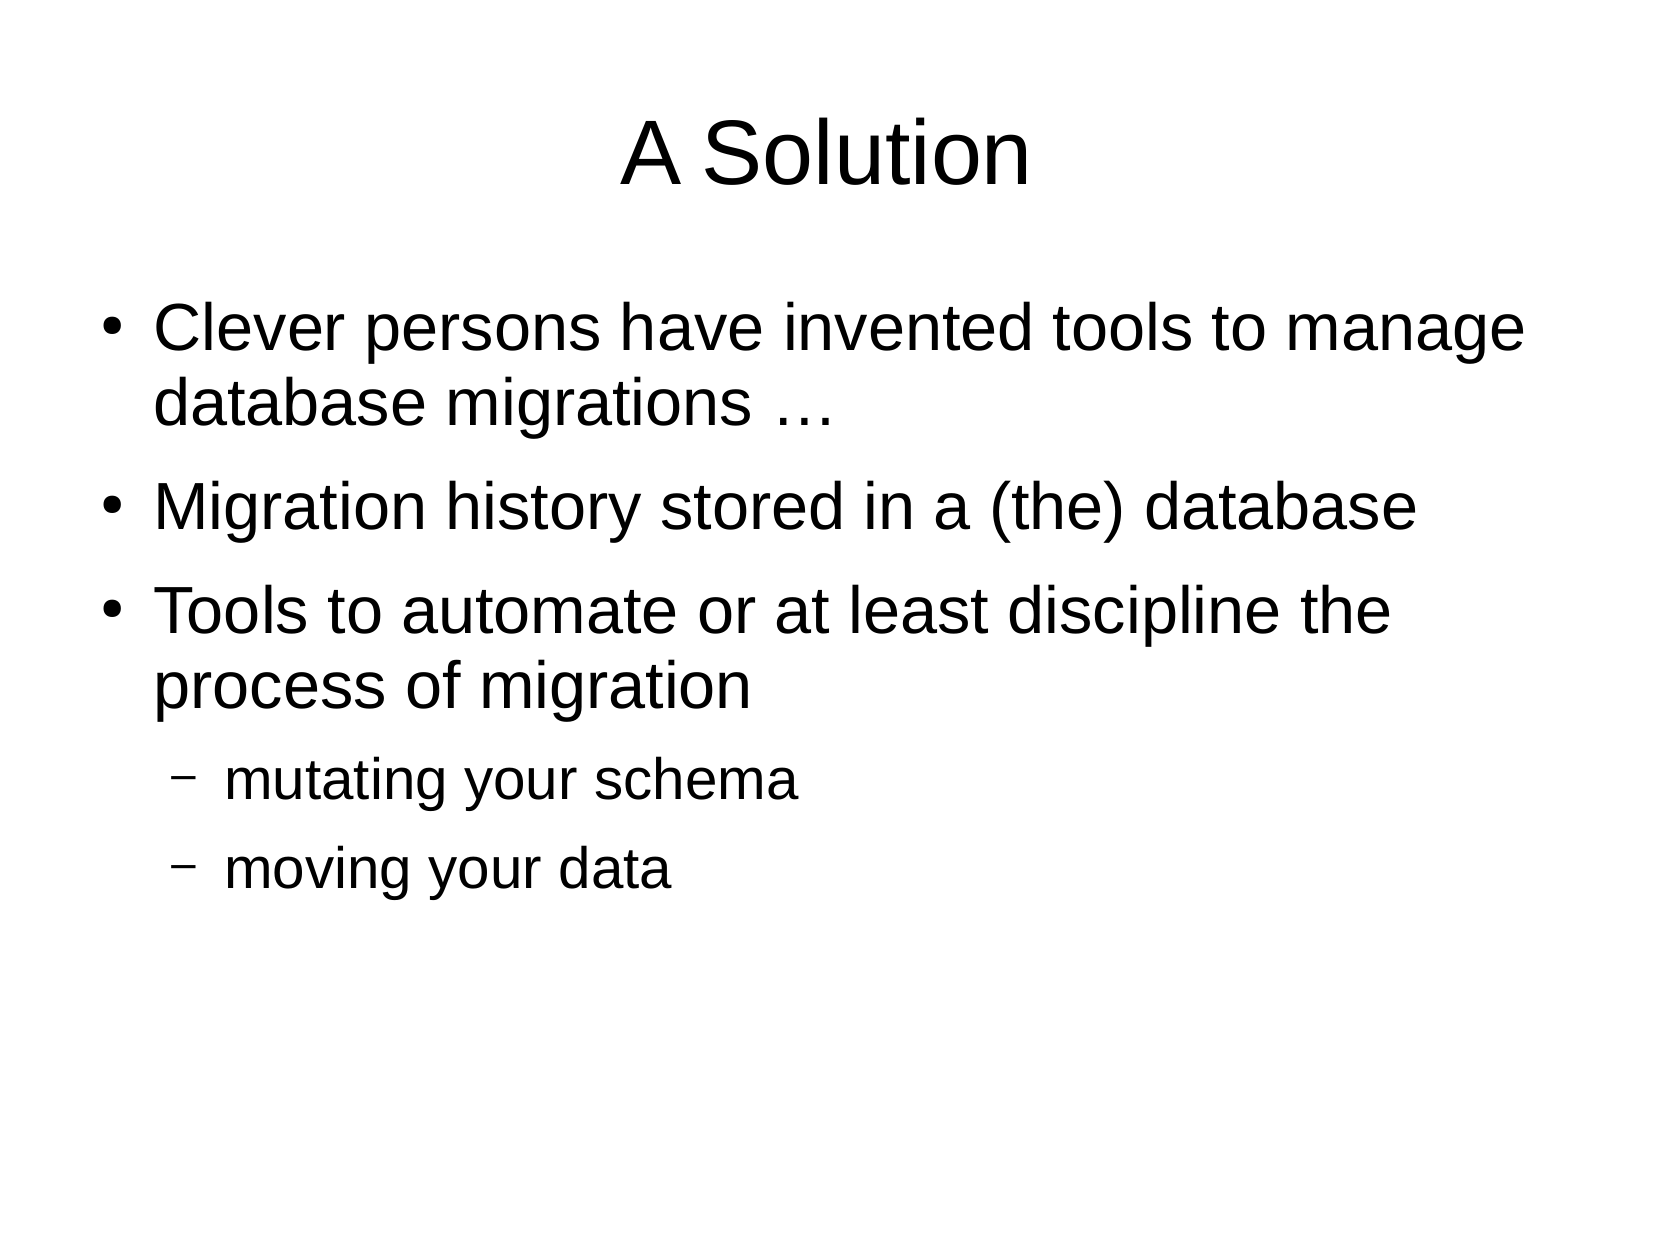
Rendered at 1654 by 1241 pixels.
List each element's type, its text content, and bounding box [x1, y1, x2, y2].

list Clever persons have invented tools to manage database migrations … Migration history stored in a (the) database Tools to automate or at least discipline the process of migration mutating your schema moving your data [82, 290, 1571, 1010]
title A Solution [82, 49, 1571, 257]
